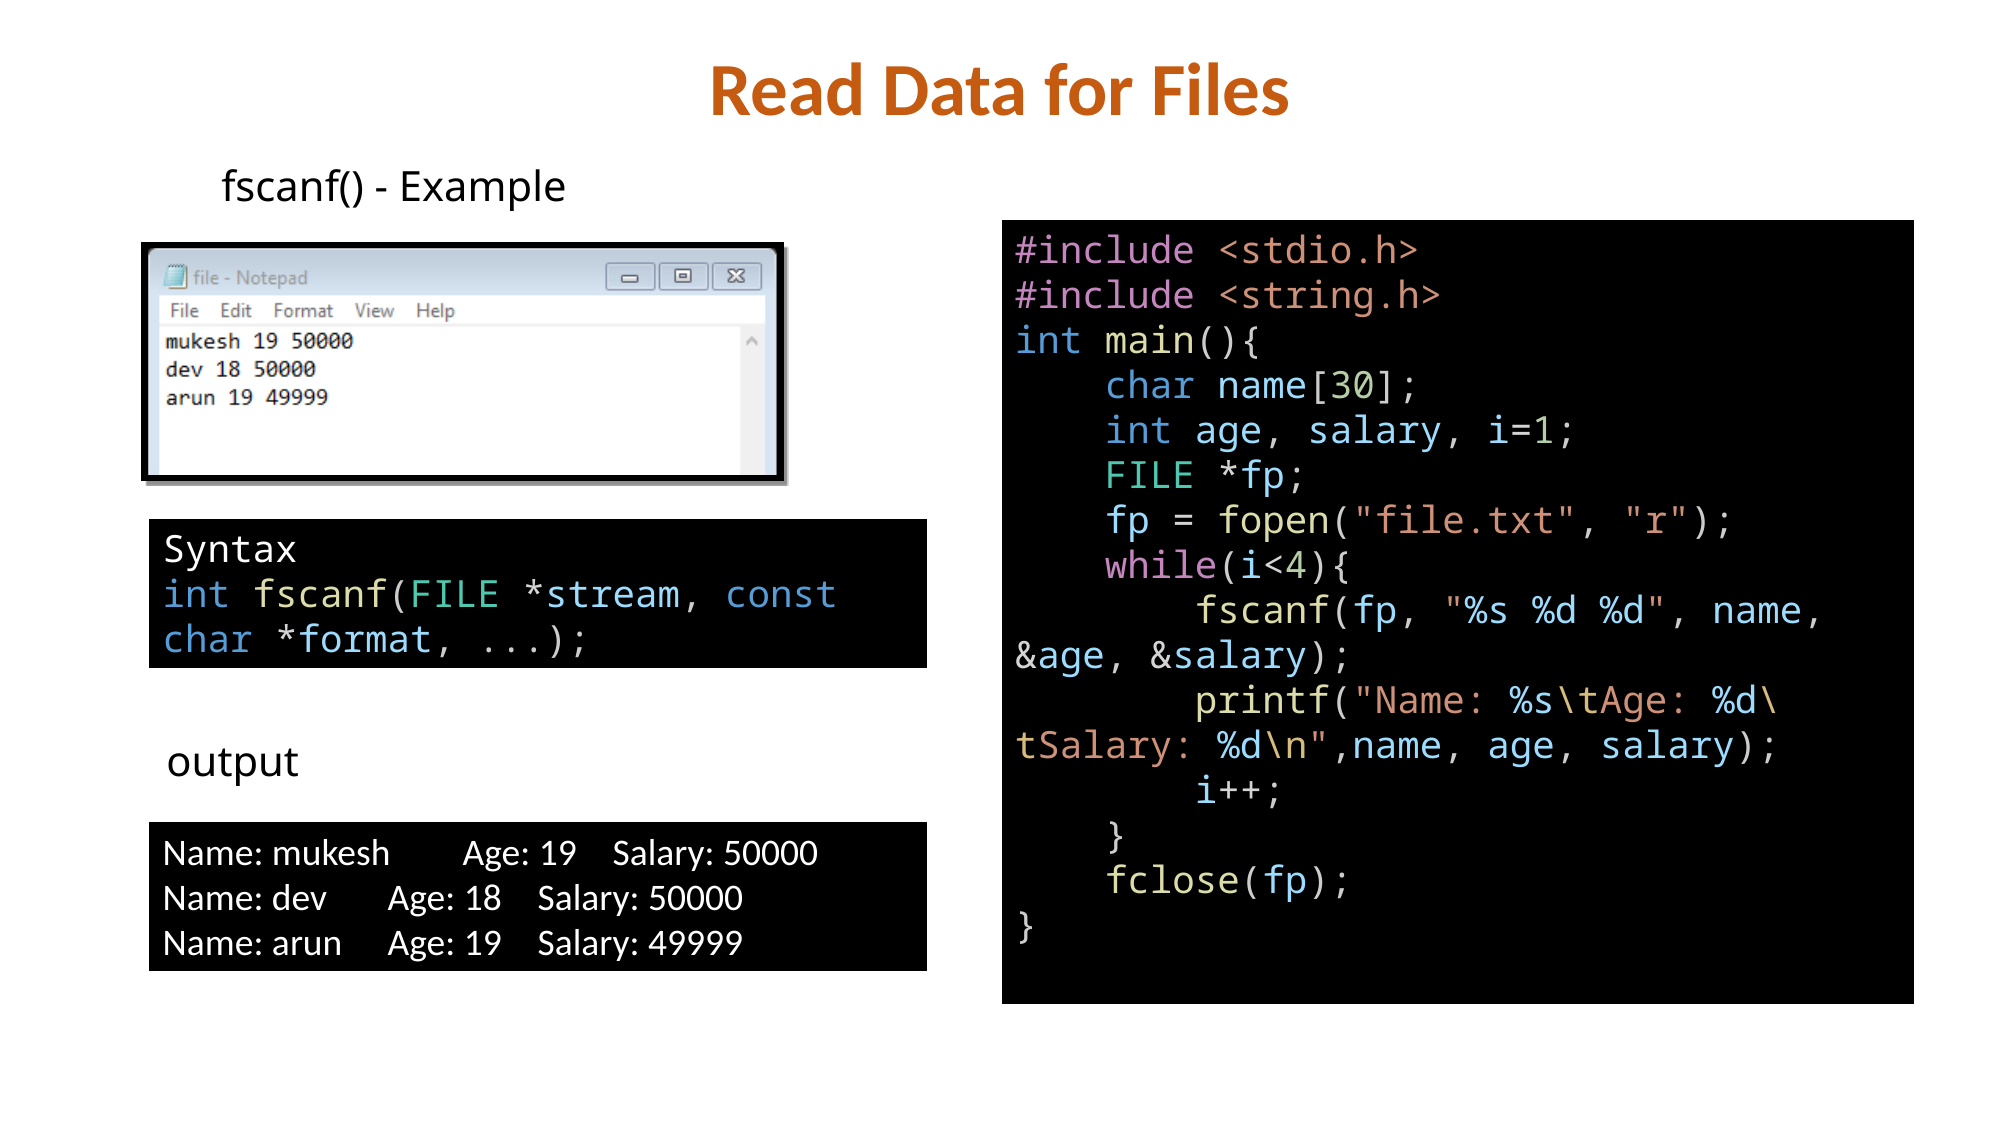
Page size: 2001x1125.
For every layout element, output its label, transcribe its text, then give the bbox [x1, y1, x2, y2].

text_box output [147, 727, 318, 793]
picture [147, 247, 778, 476]
text_box #include <stdio.h> #include <string.h> int main(){ char name[30]; int age, salary, i=1; FILE *fp; fp = fopen("file.txt", "r"); while(i<4){ fscanf(fp, "%s %d %d", name, &age, &salary); printf("Name: %s\tAge: %d\tSalary: %d\n",name, age, salary); i++; } fclose(fp); } [999, 218, 1916, 1007]
text_box Syntax int fscanf(FILE *stream, const char *format, ...); [147, 517, 929, 670]
text_box Name: mukesh Age: 19 Salary: 50000 Name: dev Age: 18 Salary: 50000 Name: arun Age: 19 Salary: 49999 [147, 820, 929, 973]
text_box Read Data for Files [666, 33, 1334, 140]
text_box fscanf() - Example [147, 152, 641, 219]
